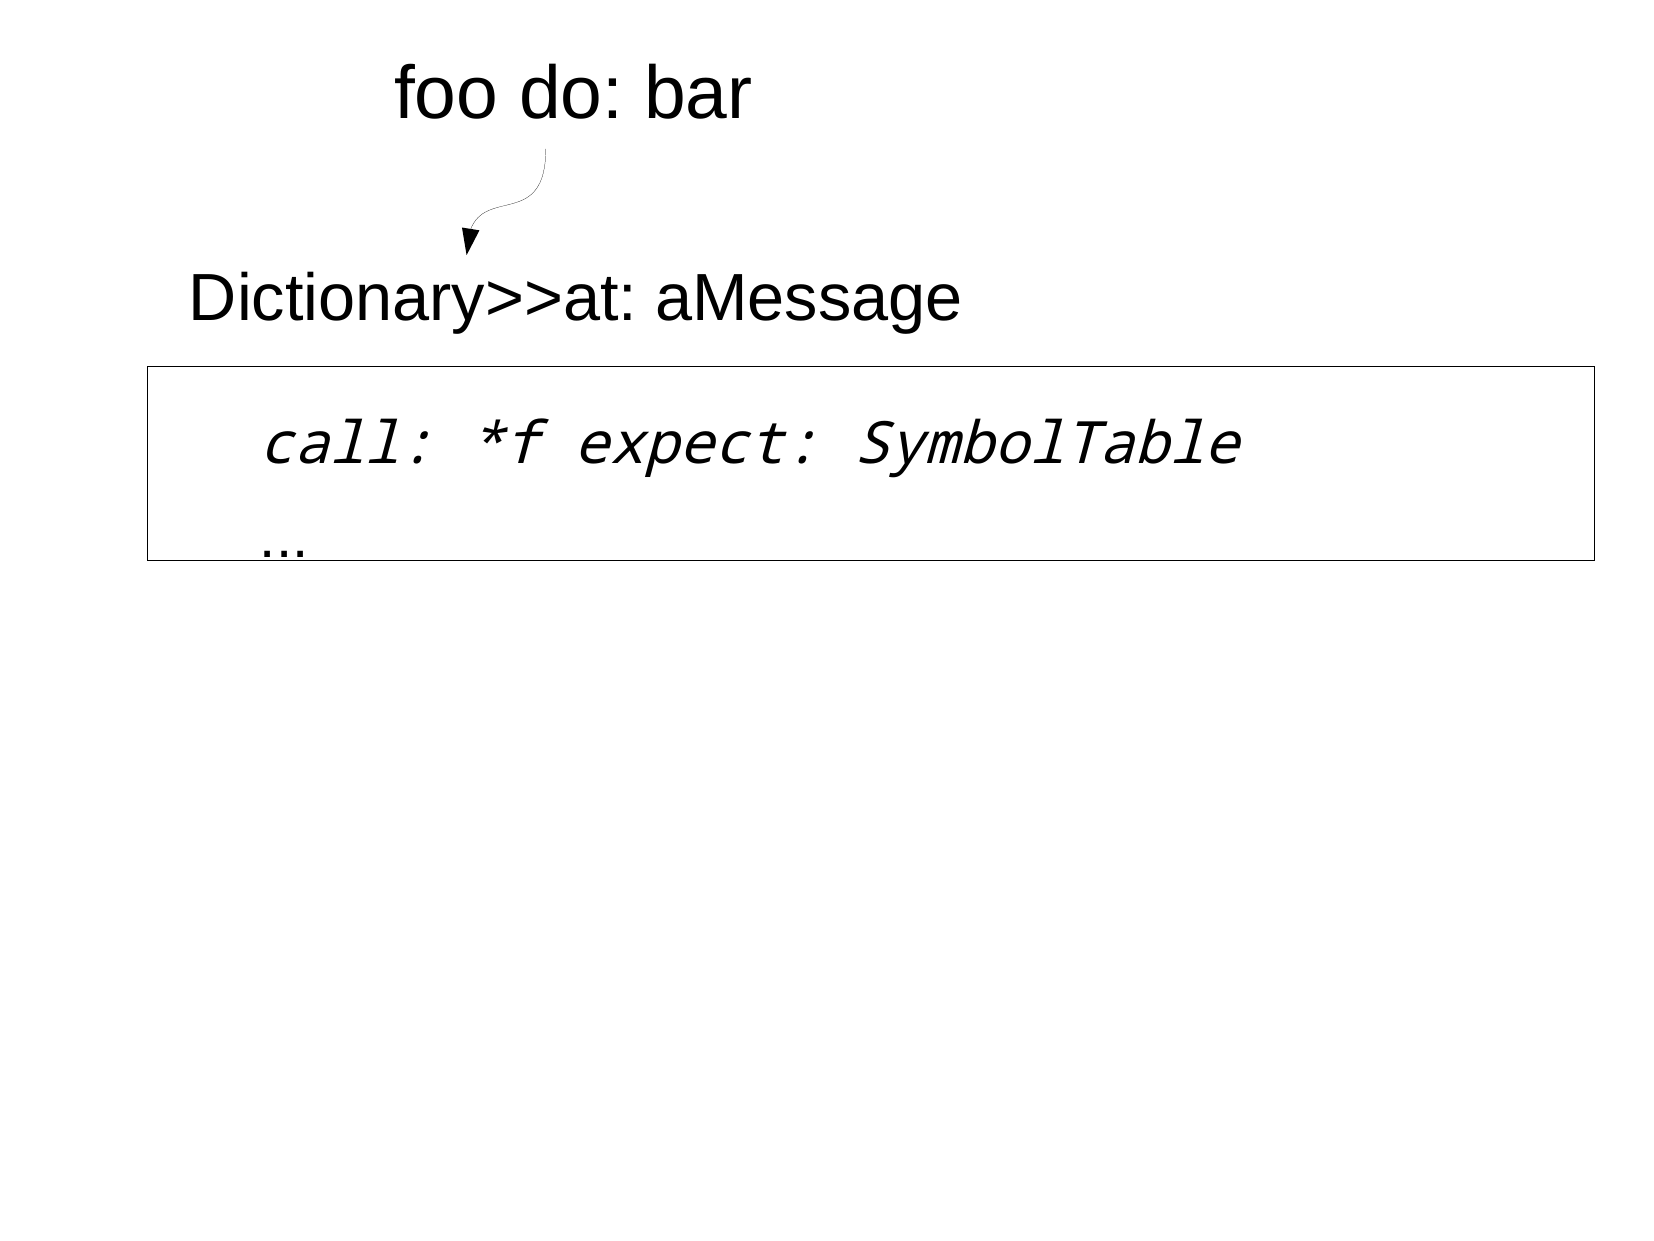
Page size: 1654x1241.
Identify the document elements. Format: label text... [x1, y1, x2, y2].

list Dictionary>>at: aMessage call: *f expect: SymbolTable ... [148, 367, 1447, 560]
text_box foo do: bar [379, 42, 768, 142]
list Dictionary>>at: aMessage call: *f expect: SymbolTable ... [118, 259, 1447, 621]
